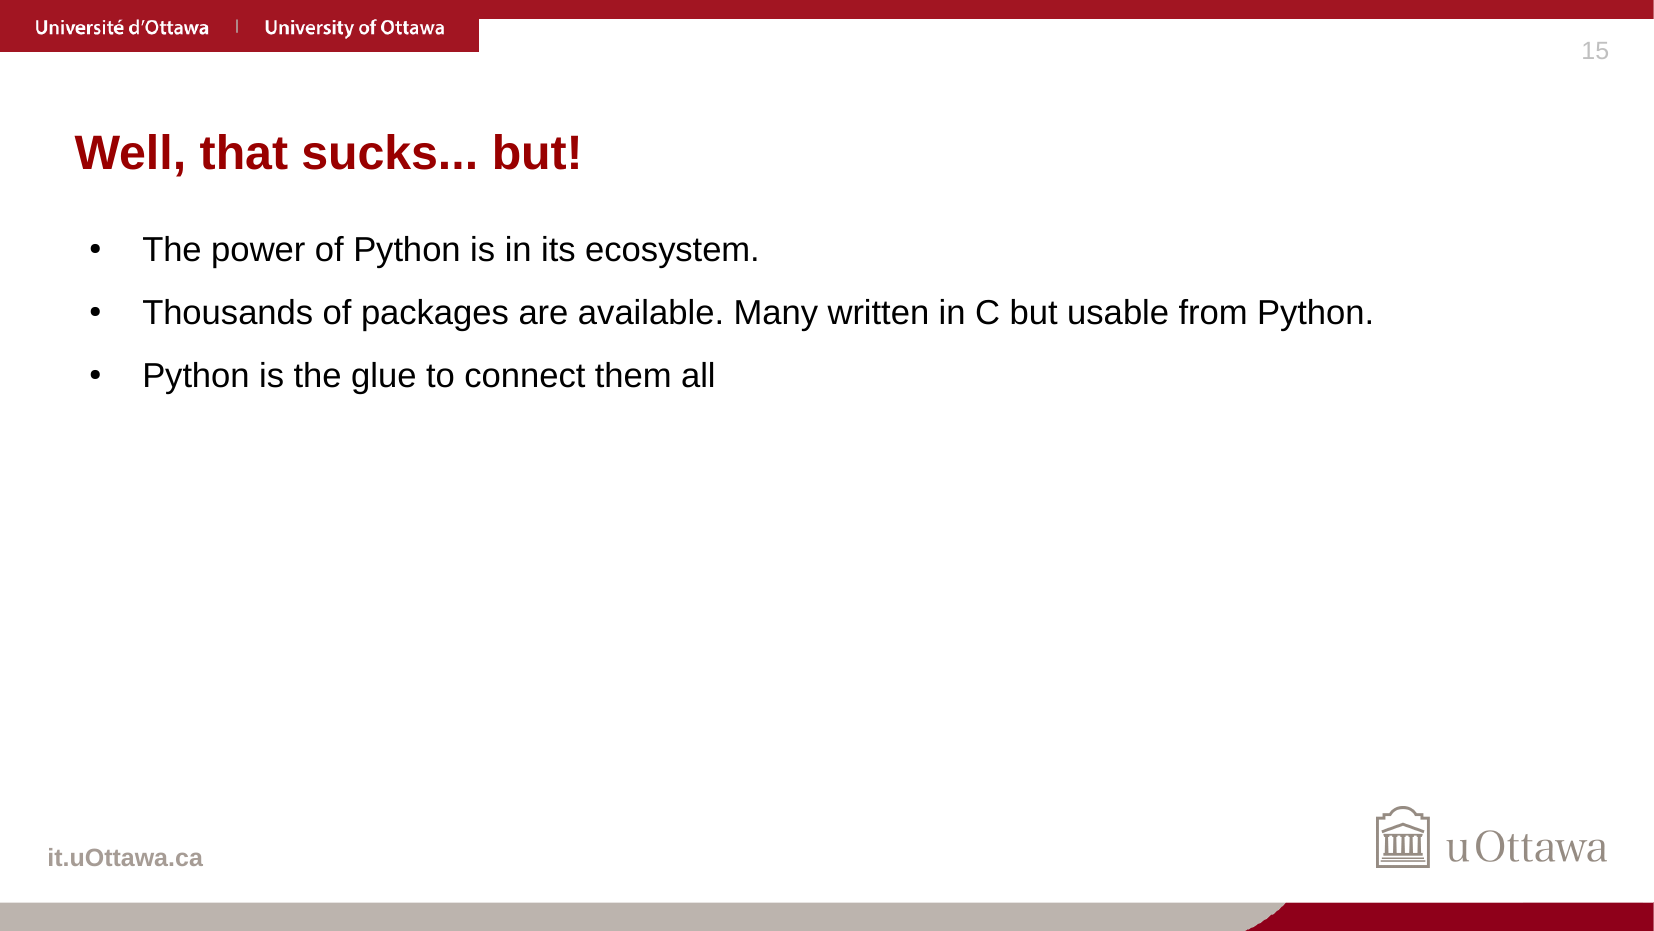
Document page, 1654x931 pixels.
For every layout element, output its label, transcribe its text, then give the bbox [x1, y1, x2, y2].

list The power of Python is in its ecosystem. Thousands of packages are available. Many written in C but usable from Python. Python is the glue to connect them all [71, 230, 1477, 740]
picture [0, 0, 1654, 52]
picture [0, 903, 1654, 931]
picture [1376, 806, 1607, 868]
title Well, that sucks... but! [74, 93, 1481, 212]
